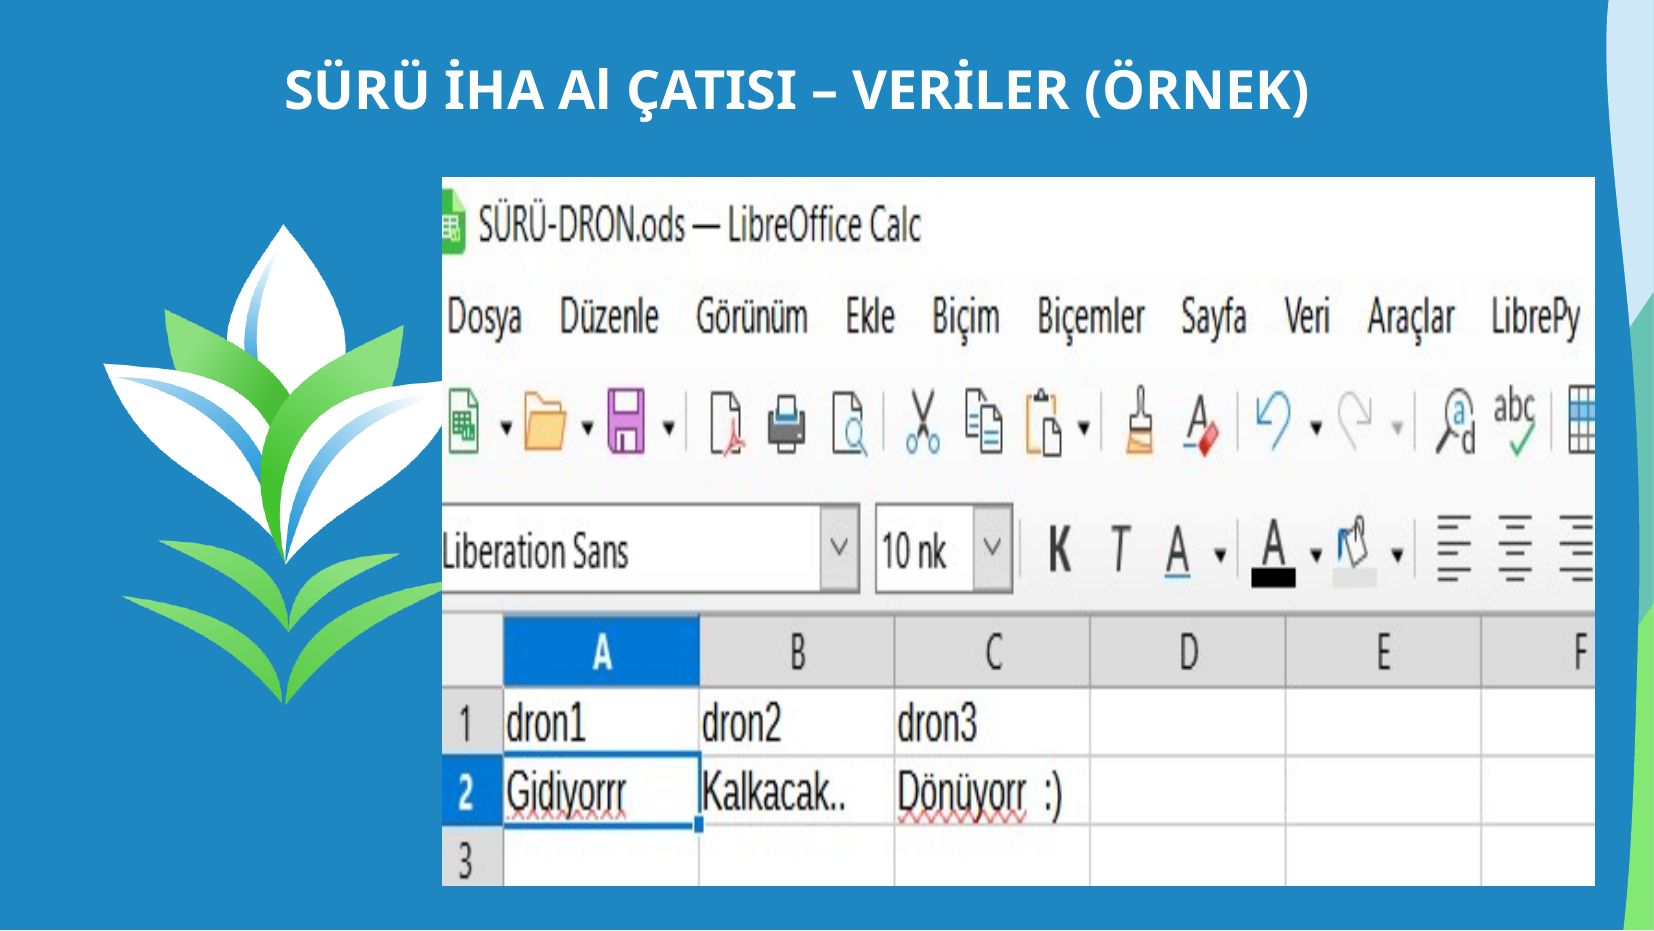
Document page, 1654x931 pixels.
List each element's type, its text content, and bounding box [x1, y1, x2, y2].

title SÜRÜ İHA Al ÇATISI – VERİLER (ÖRNEK) [265, 29, 1329, 148]
picture [103, 177, 1595, 886]
